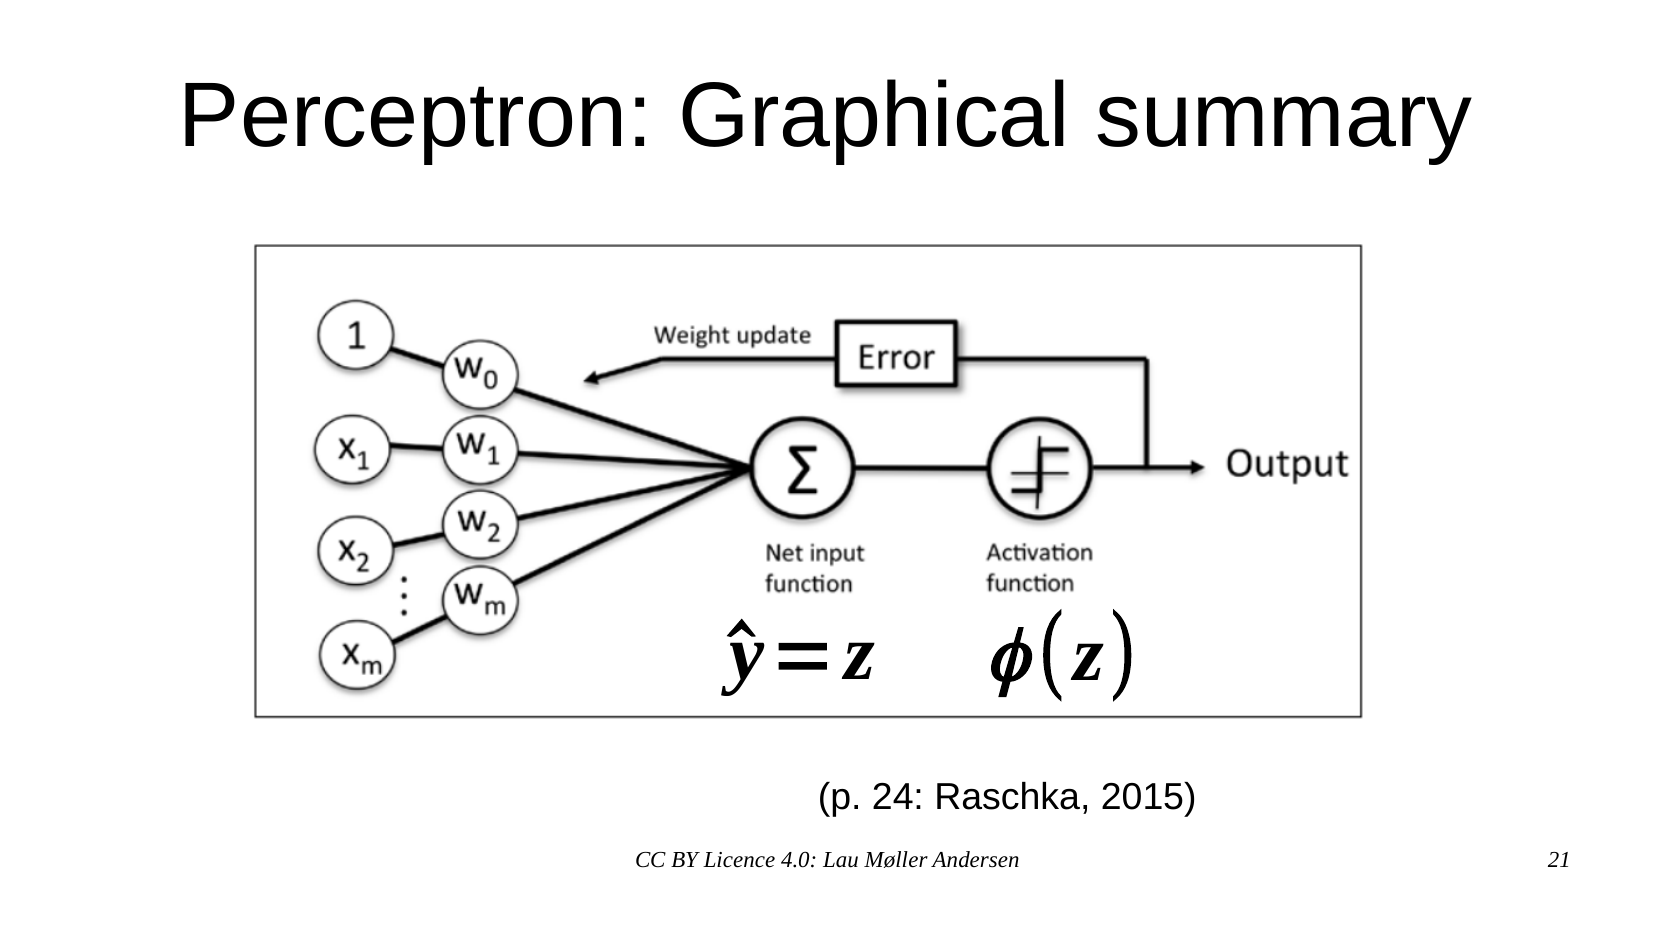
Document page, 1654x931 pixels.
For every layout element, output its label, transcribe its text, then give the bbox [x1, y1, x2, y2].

title Perceptron: Graphical summary [82, 37, 1571, 193]
chart [978, 601, 1144, 705]
chart [712, 609, 886, 697]
picture [238, 217, 1416, 758]
text_box (p. 24: Raschka, 2015) [803, 767, 1328, 867]
